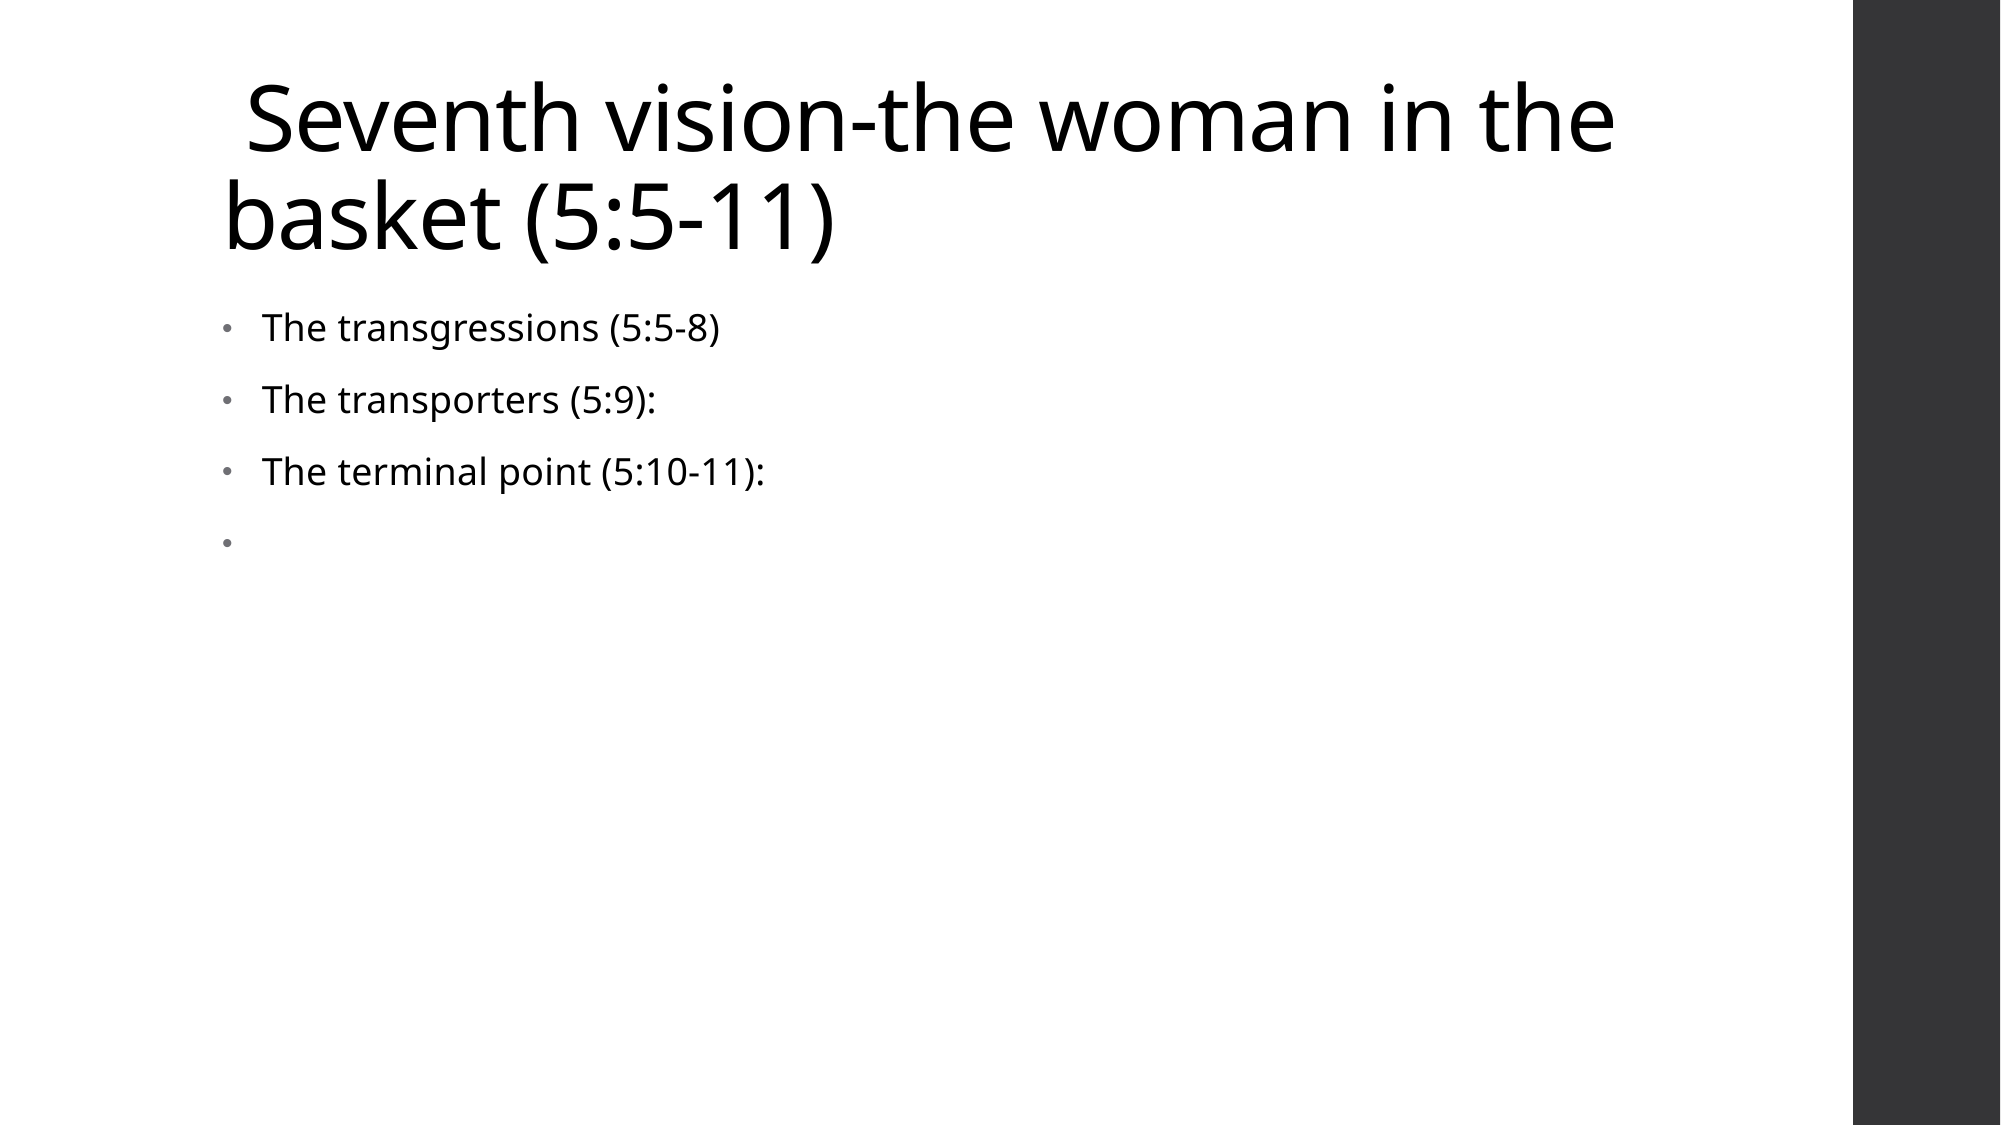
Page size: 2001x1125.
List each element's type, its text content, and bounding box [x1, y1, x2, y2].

list The transgressions (5:5-8) The transporters (5:9): The terminal point (5:10-11): [206, 299, 1617, 1014]
title Seventh vision-the woman in the basket (5:5-11) [206, 60, 1797, 278]
